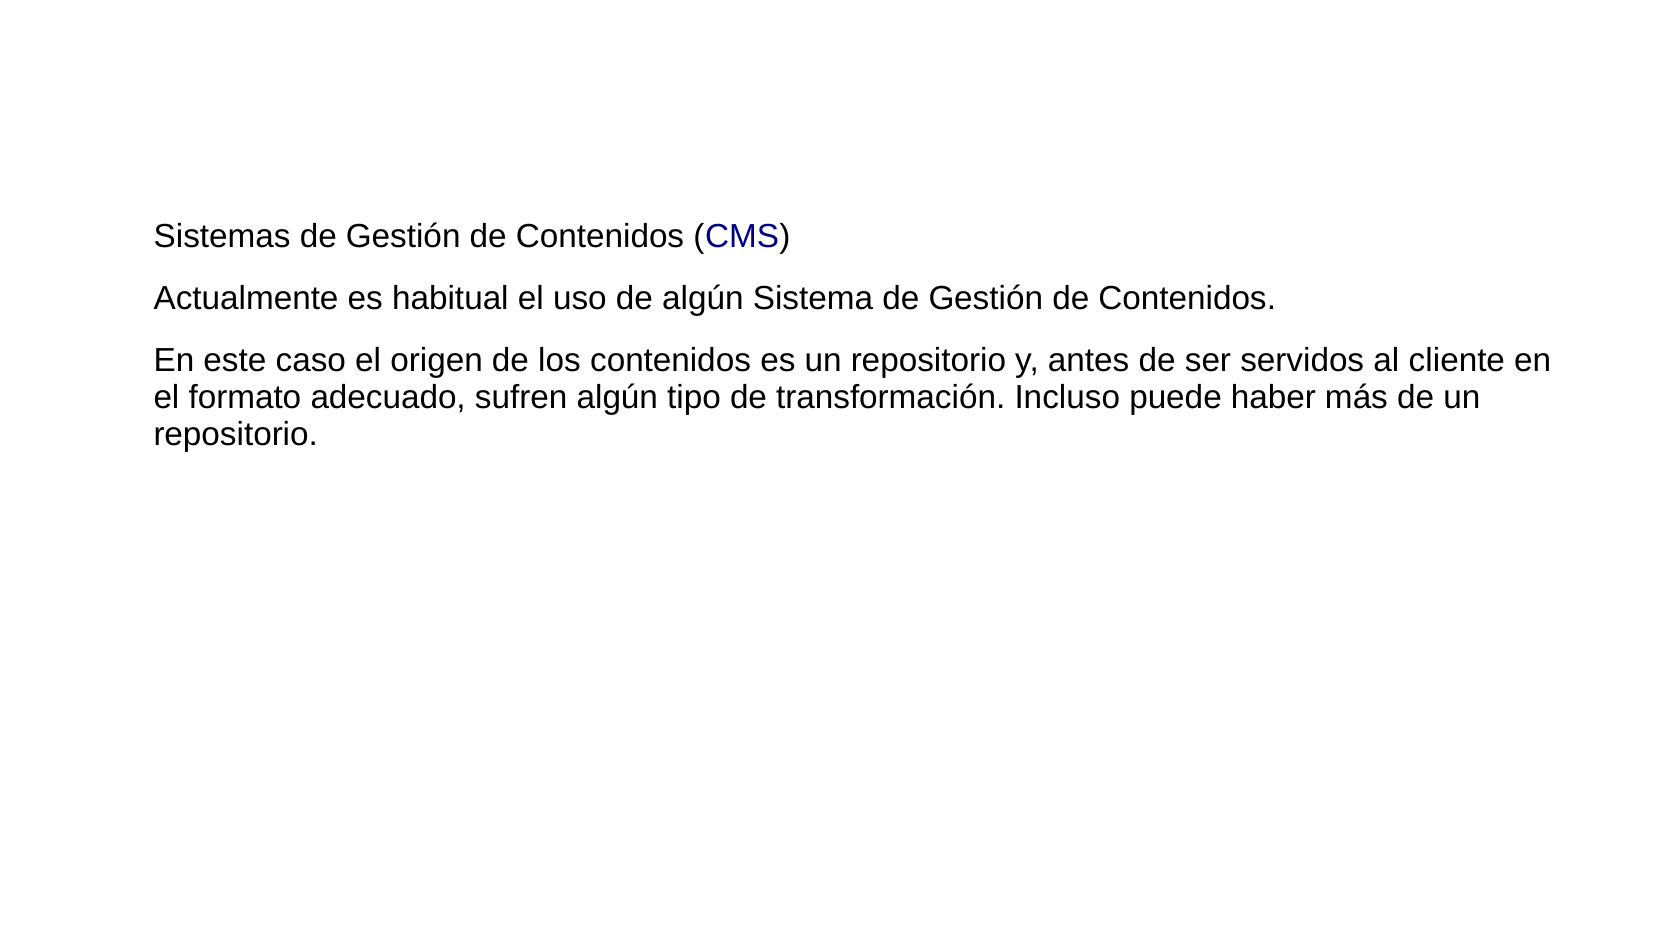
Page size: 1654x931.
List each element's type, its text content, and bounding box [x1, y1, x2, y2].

list Sistemas de Gestión de Contenidos (CMS) Actualmente es habitual el uso de algún Sistema de Gestión de Contenidos. En este caso el origen de los contenidos es un repositorio y, antes de ser servidos al cliente en el formato adecuado, sufren algún tipo de transformación. Incluso puede haber más de un repositorio. [82, 217, 1571, 758]
